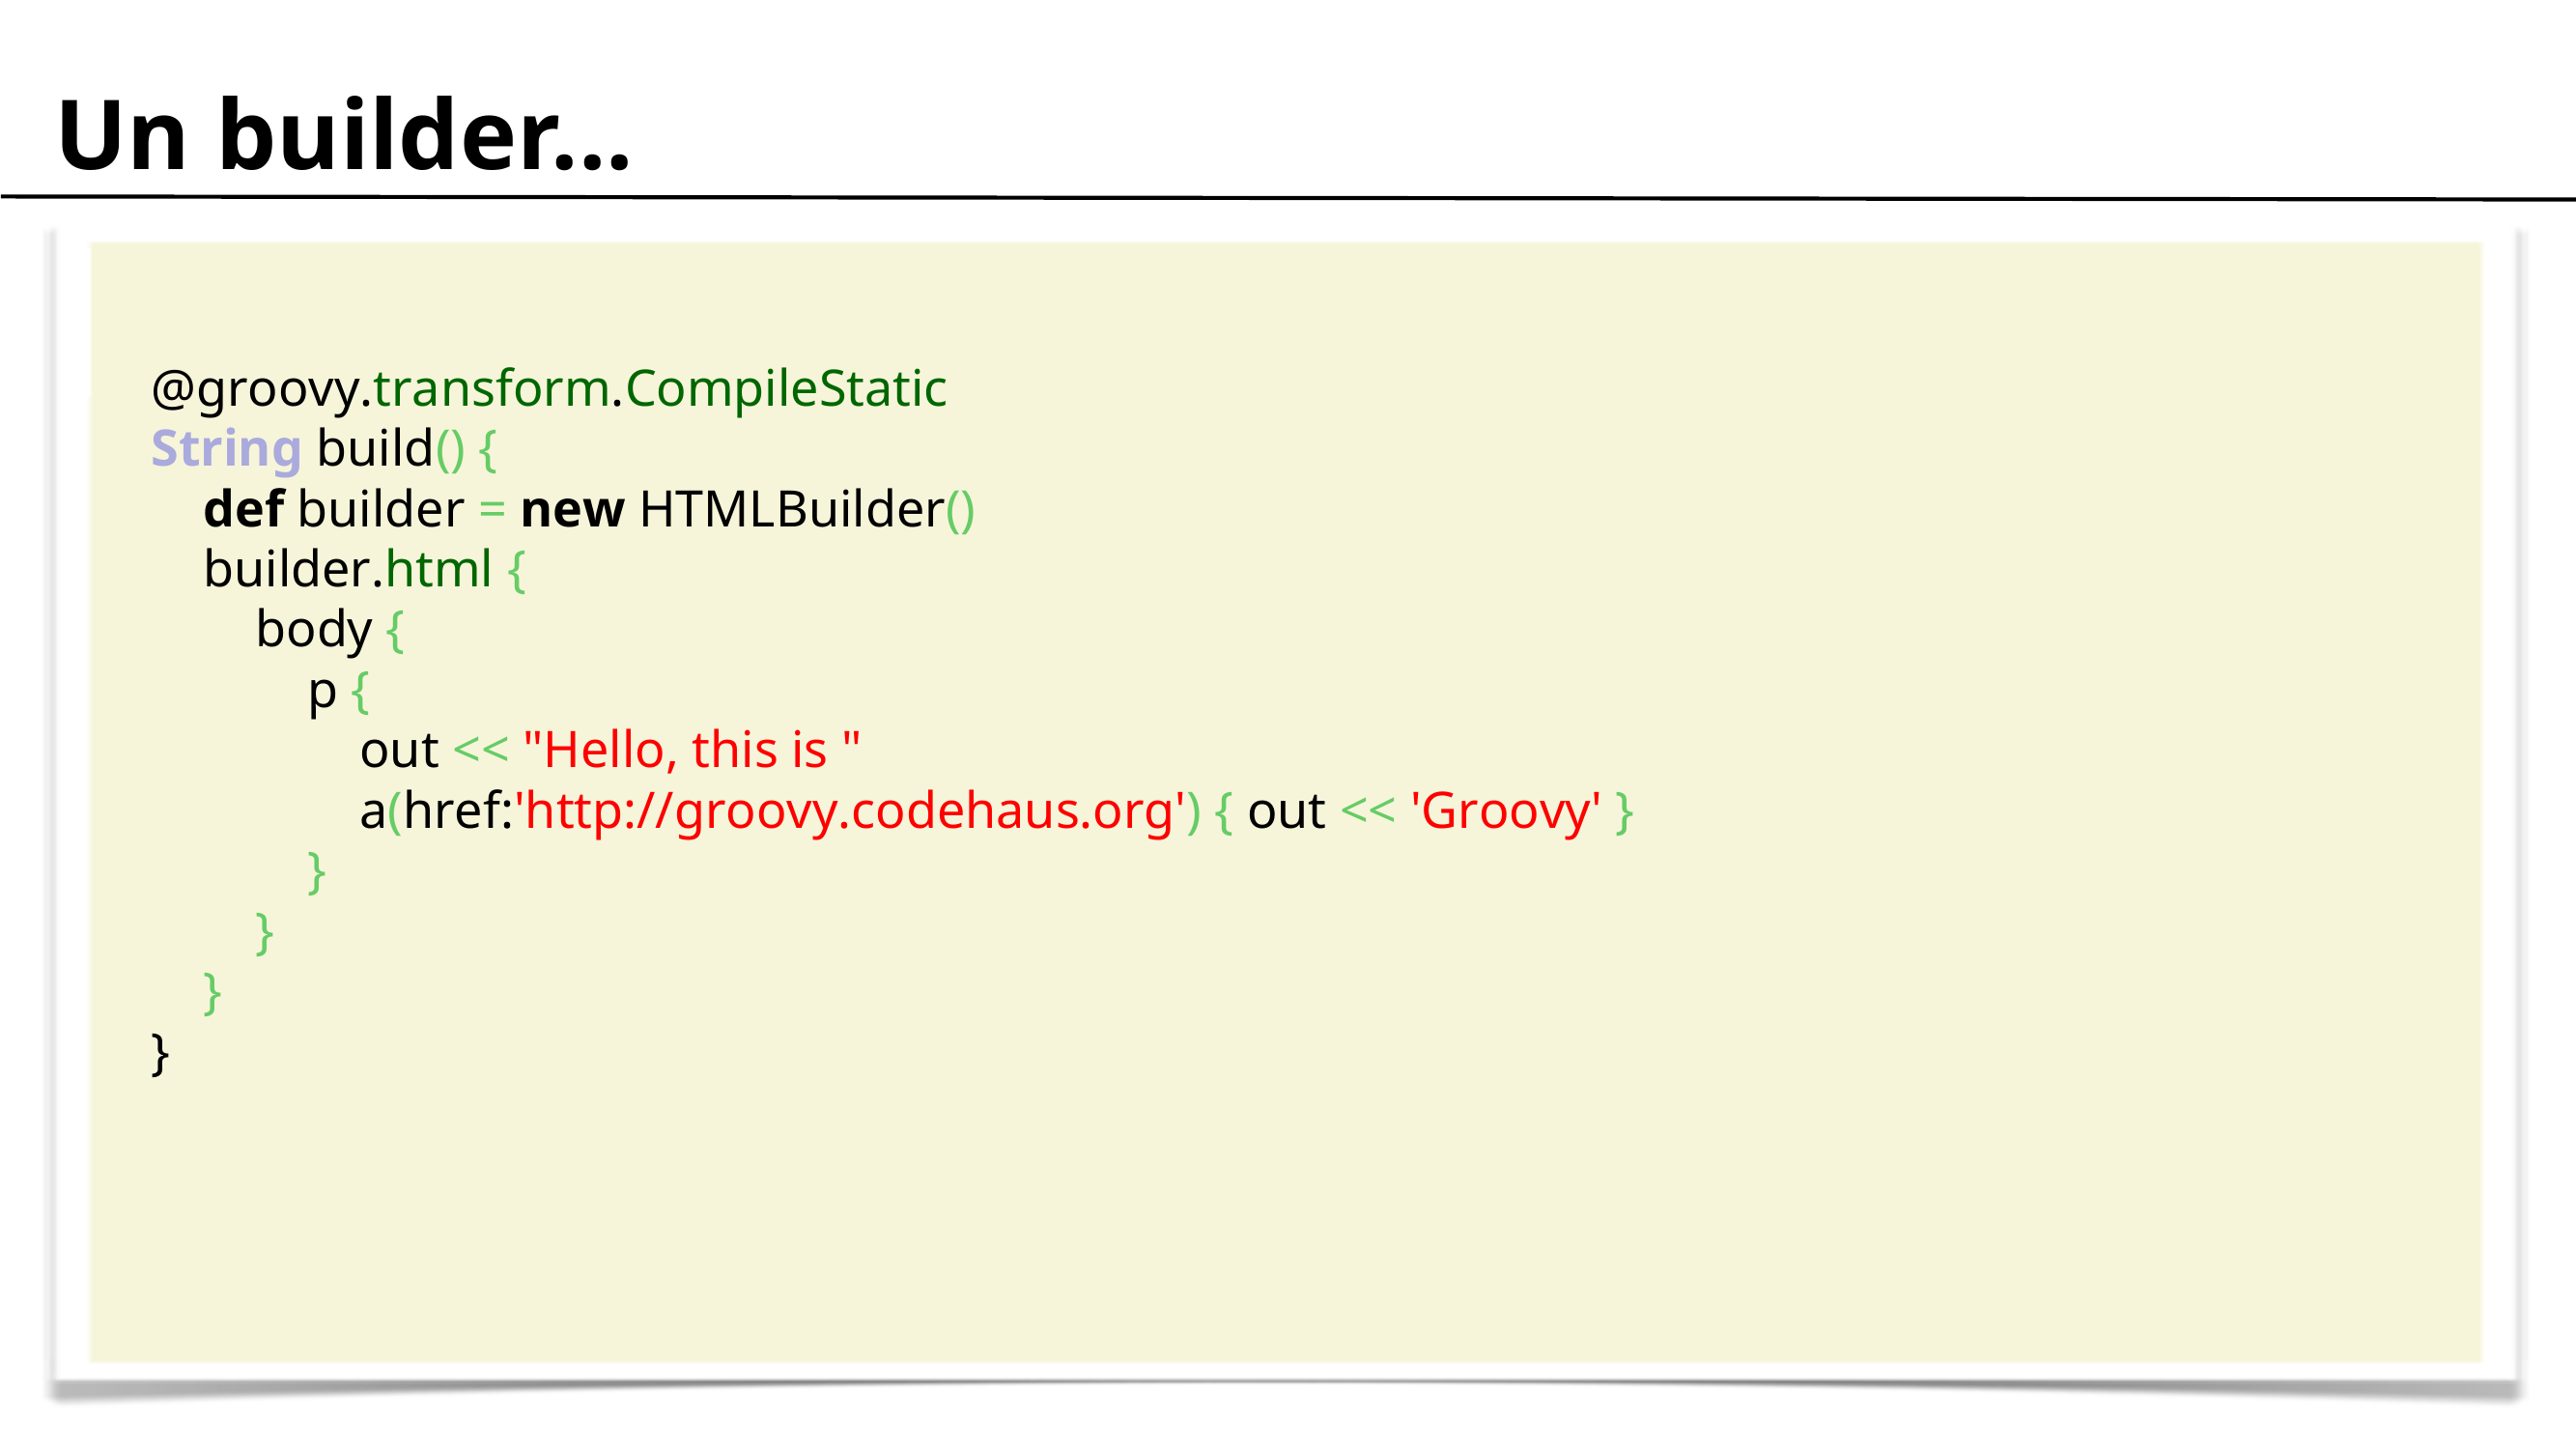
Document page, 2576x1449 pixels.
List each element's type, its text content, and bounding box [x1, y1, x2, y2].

text_box @groovy.transform.CompileStatic String build() { def builder = new HTMLBuilder() builder.html { body { p { out << "Hello, this is " a(href:'http://groovy.codehaus.org') { out << 'Groovy' } } } } } [136, 348, 2385, 1088]
title Un builder... [45, 12, 2528, 222]
picture [0, 222, 2533, 1409]
